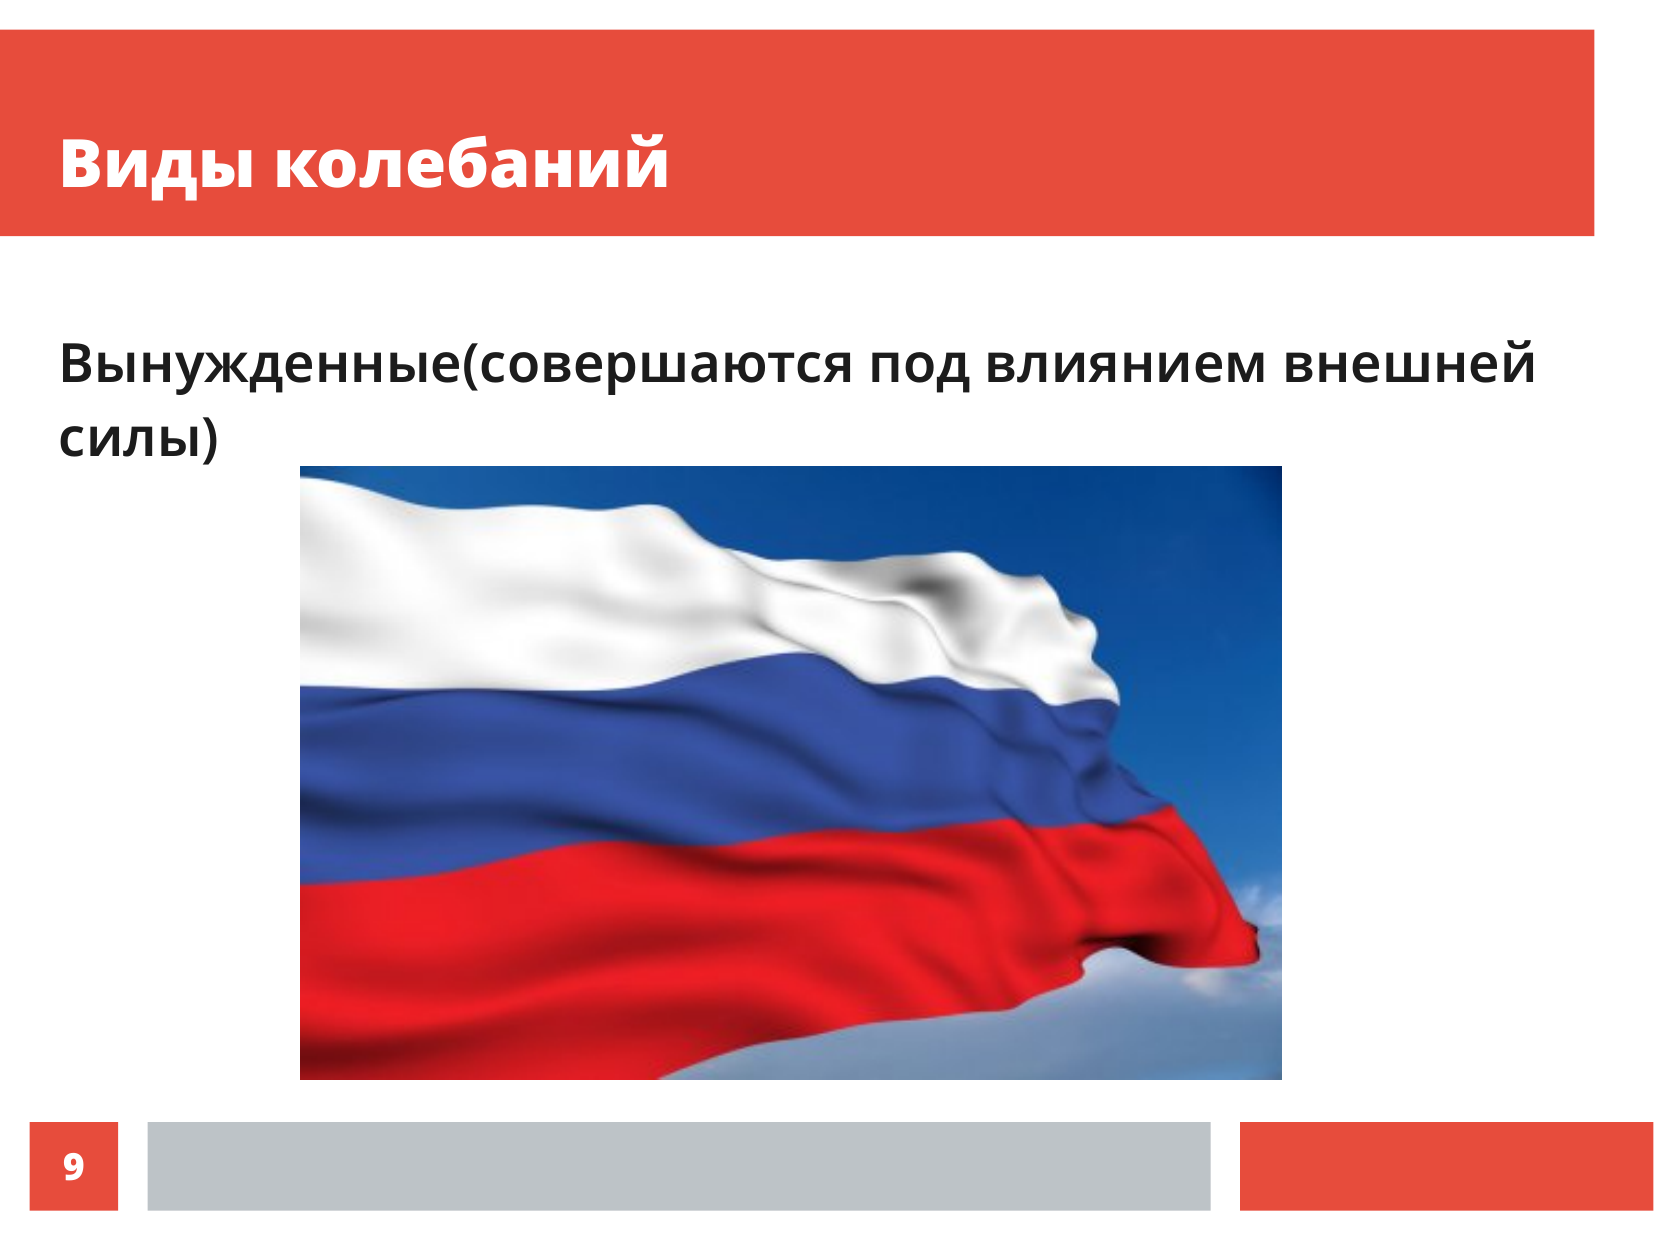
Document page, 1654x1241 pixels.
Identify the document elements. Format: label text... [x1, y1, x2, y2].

title Виды колебаний [59, 59, 1595, 207]
picture [300, 466, 1282, 1081]
list Вынужденные(совершаются под влиянием внешней силы) [59, 324, 1565, 1093]
